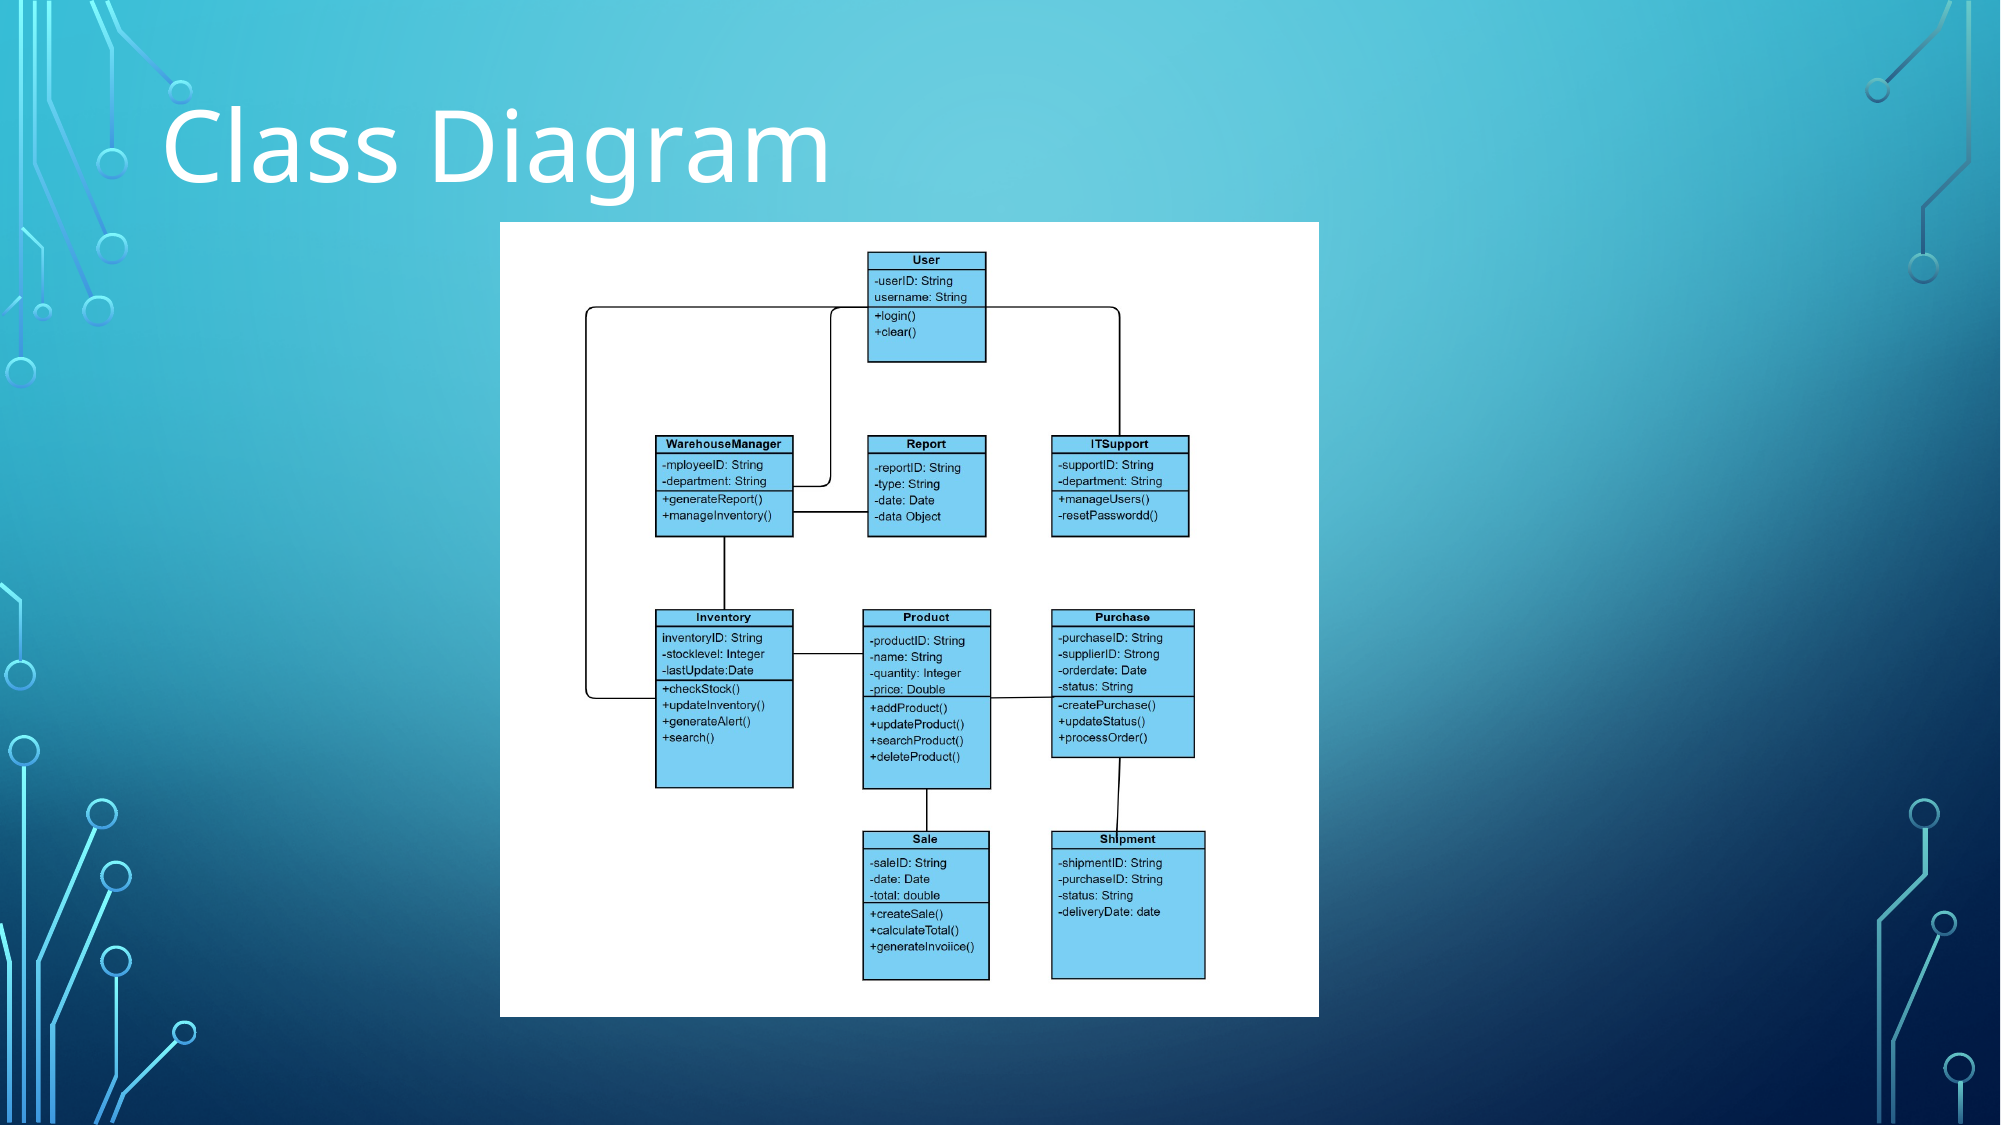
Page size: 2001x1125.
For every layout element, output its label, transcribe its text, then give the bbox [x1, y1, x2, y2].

picture [500, 222, 1319, 1017]
text_box Class Diagram [145, 74, 1147, 212]
